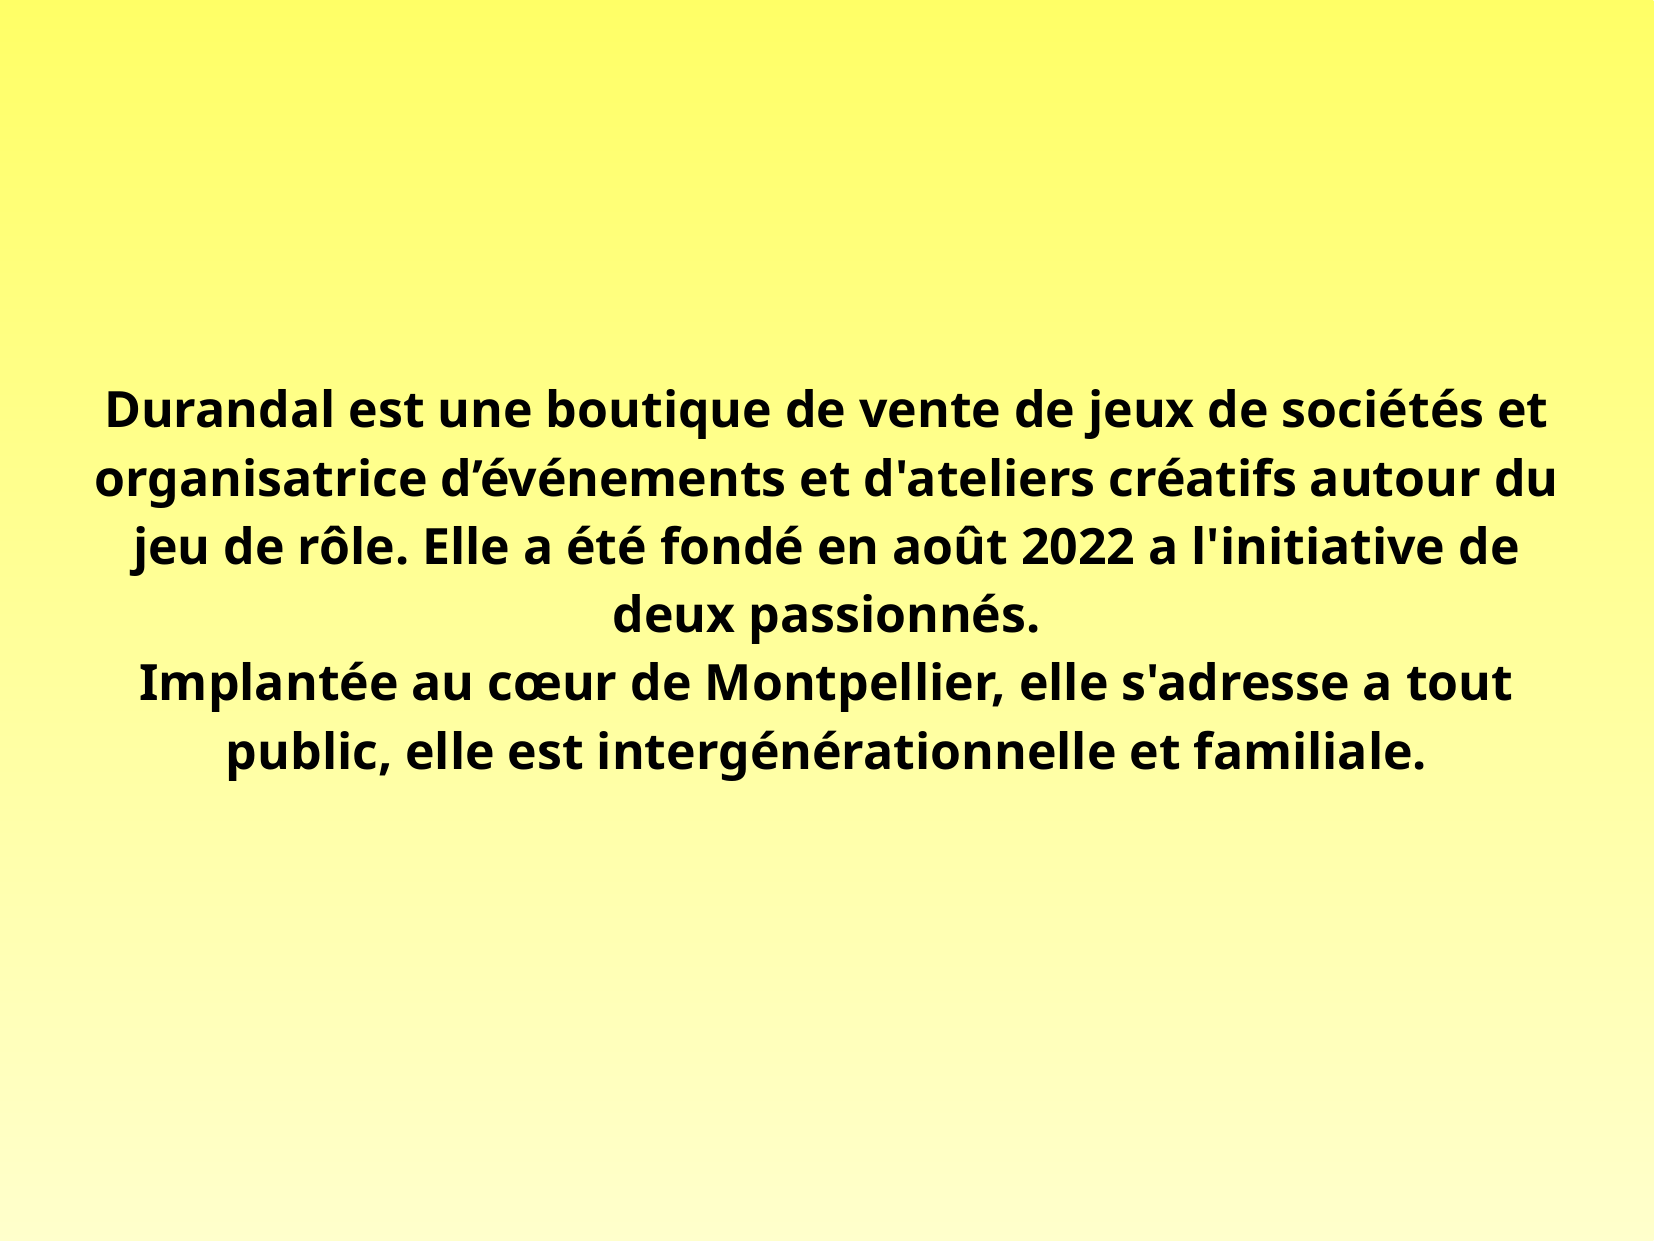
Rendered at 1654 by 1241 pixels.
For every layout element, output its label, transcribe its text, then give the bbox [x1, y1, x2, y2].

subtitle Durandal est une boutique de vente de jeux de sociétés et organisatrice d’événements et d'ateliers créatifs autour du jeu de rôle. Elle a été fondé en août 2022 a l'initiative de deux passionnés. Implantée au cœur de Montpellier, elle s'adresse a tout public, elle est intergénérationnelle et familiale. [82, 49, 1571, 1109]
